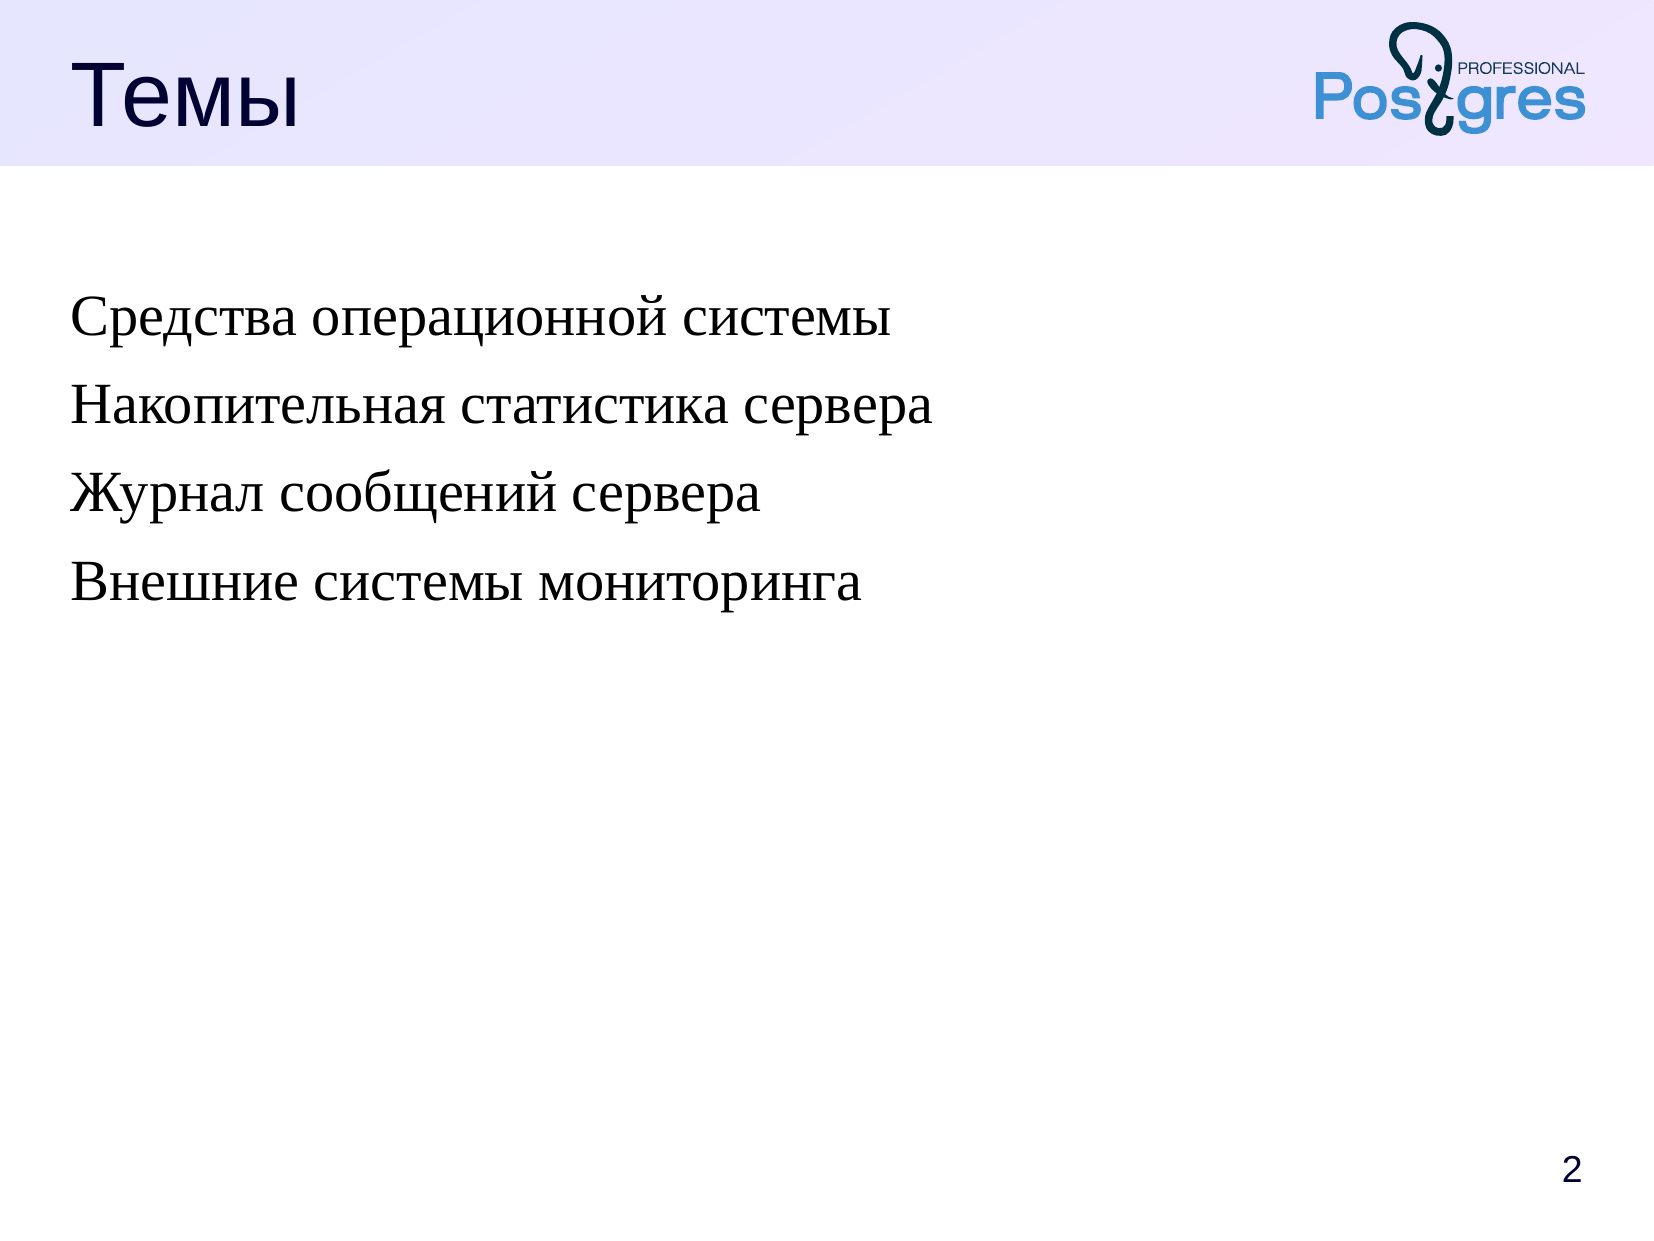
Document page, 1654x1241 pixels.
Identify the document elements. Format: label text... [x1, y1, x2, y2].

title Темы [70, 43, 1241, 147]
list Средства операционной системы Накопительная статистика сервера Журнал сообщений сервера Внешние системы мониторинга [70, 283, 1583, 1141]
